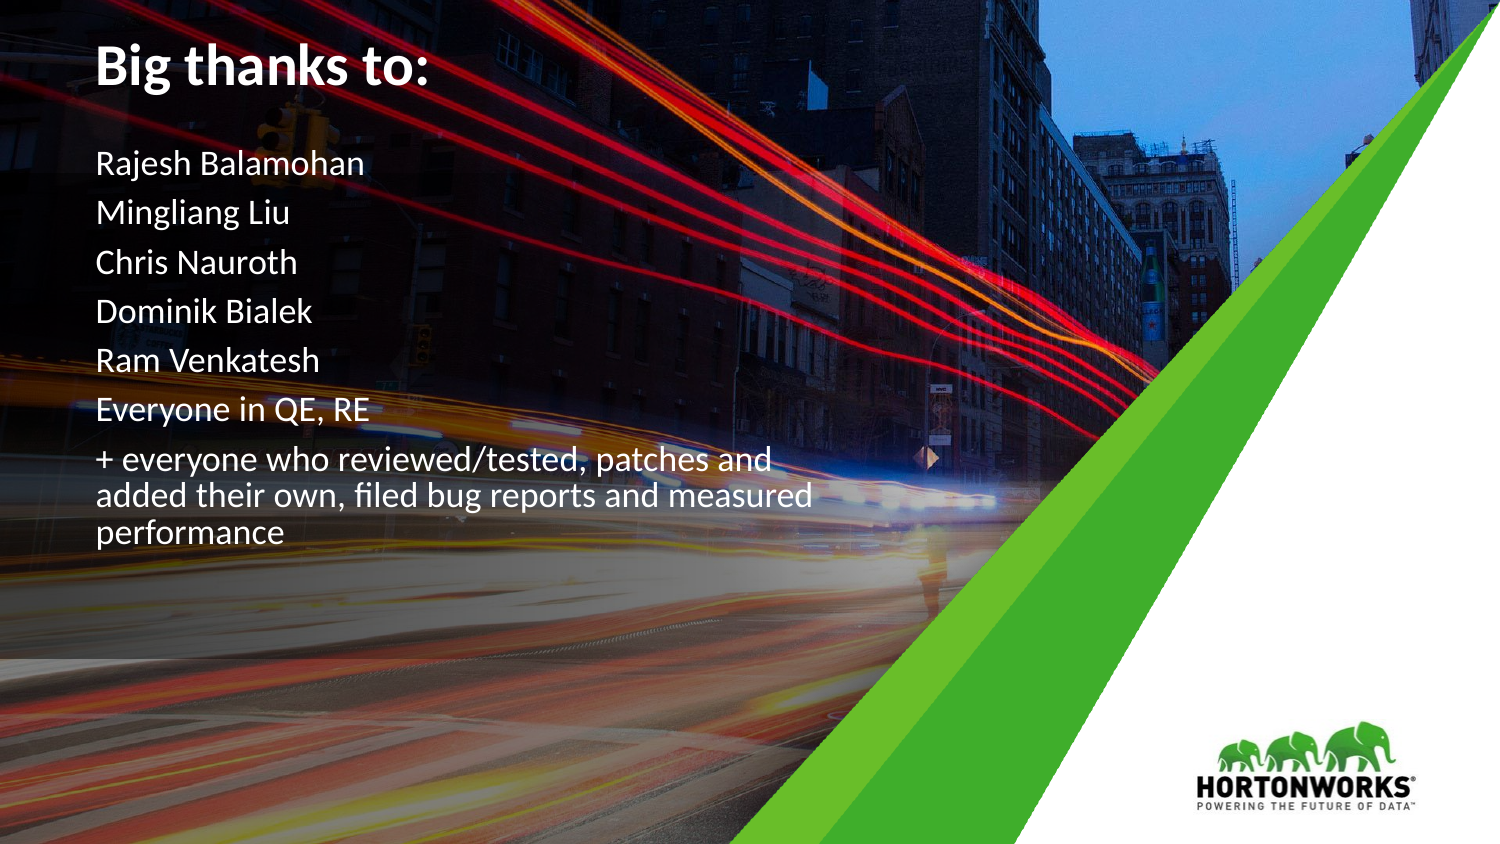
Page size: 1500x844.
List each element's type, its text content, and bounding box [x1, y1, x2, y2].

list Rajesh Balamohan Mingliang Liu Chris Nauroth Dominik Bialek Ram Venkatesh Everyone in QE, RE + everyone who reviewed/tested, patches and added their own, filed bug reports and measured performance [86, 136, 871, 587]
picture [0, 0, 1500, 844]
title Big thanks to: [86, 31, 871, 107]
